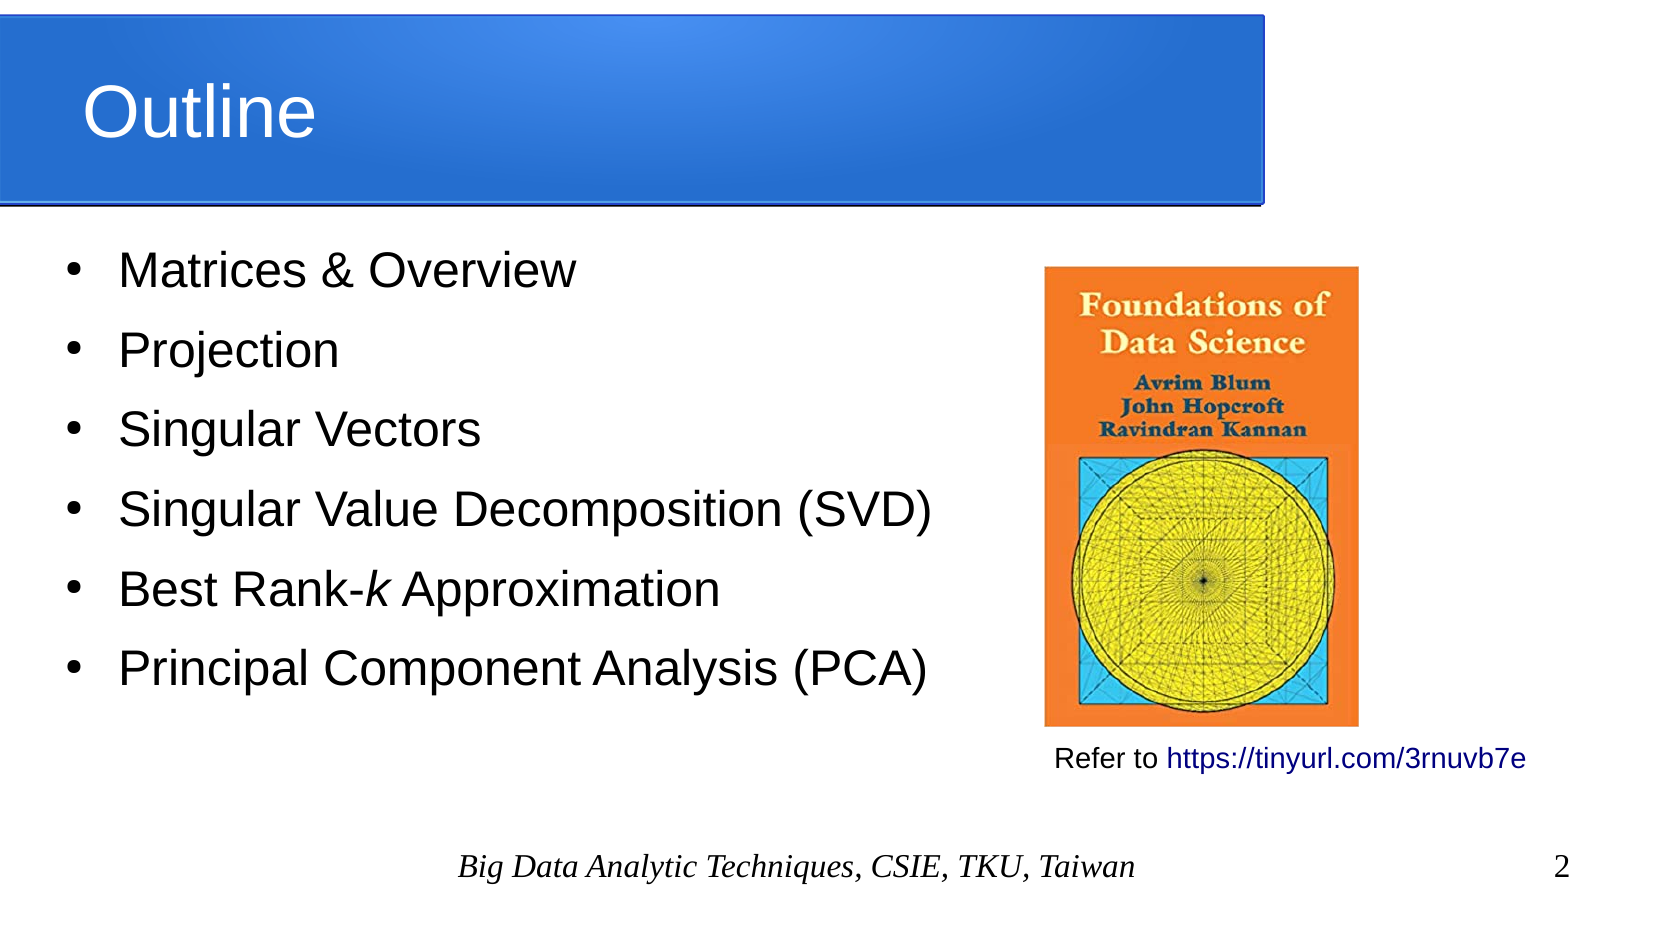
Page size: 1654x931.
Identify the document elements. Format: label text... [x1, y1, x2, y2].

title Outline [82, 35, 1235, 189]
list Matrices & Overview Projection Singular Vectors Singular Value Decomposition (SVD) Best Rank-k Approximation Principal Component Analysis (PCA) [47, 242, 1536, 833]
picture [1044, 266, 1359, 727]
text_box Refer to https://tinyurl.com/3rnuvb7e [1039, 735, 1571, 815]
